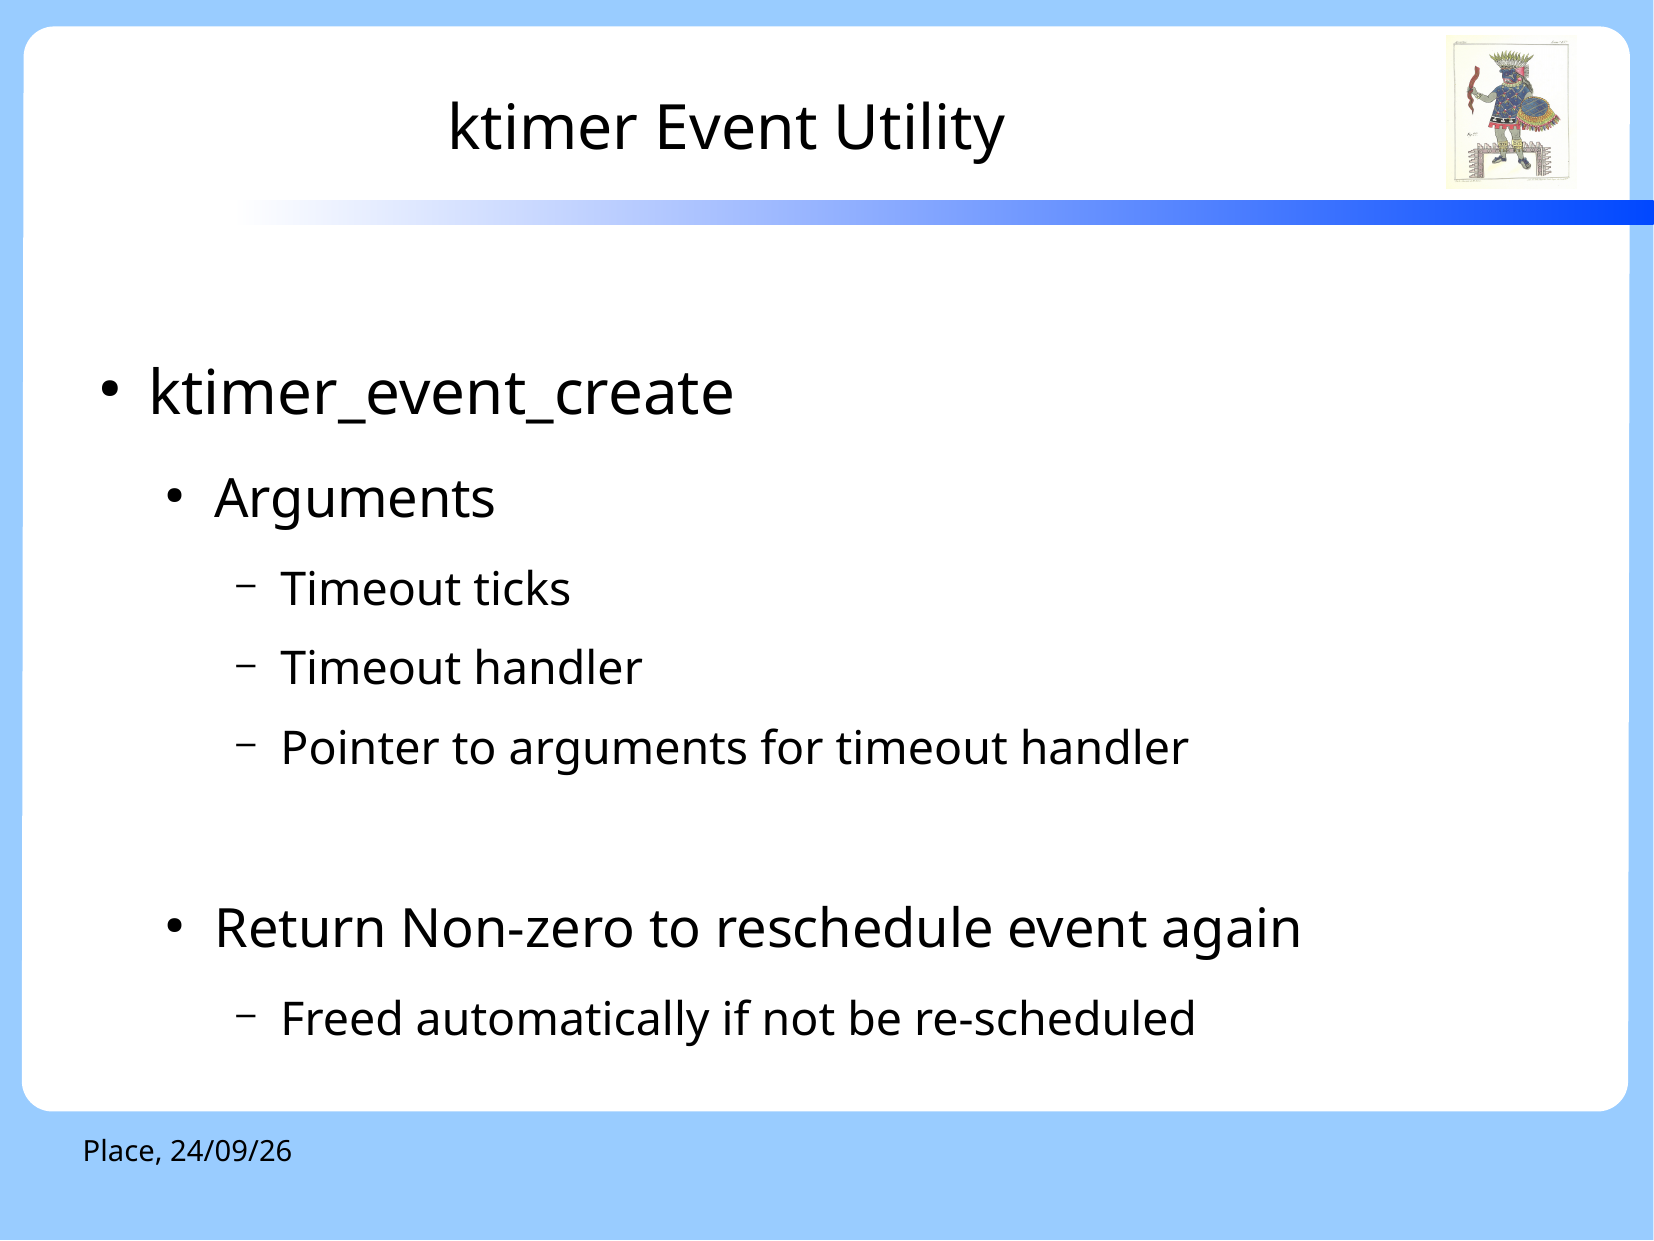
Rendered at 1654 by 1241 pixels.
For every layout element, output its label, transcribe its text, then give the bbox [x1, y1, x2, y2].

title ktimer Event Utility [82, 49, 1371, 201]
list ktimer_event_create Arguments Timeout ticks Timeout handler Pointer to arguments for timeout handler Return Non-zero to reschedule event again Freed automatically if not be re-scheduled [82, 236, 1571, 1055]
picture [1446, 35, 1577, 189]
